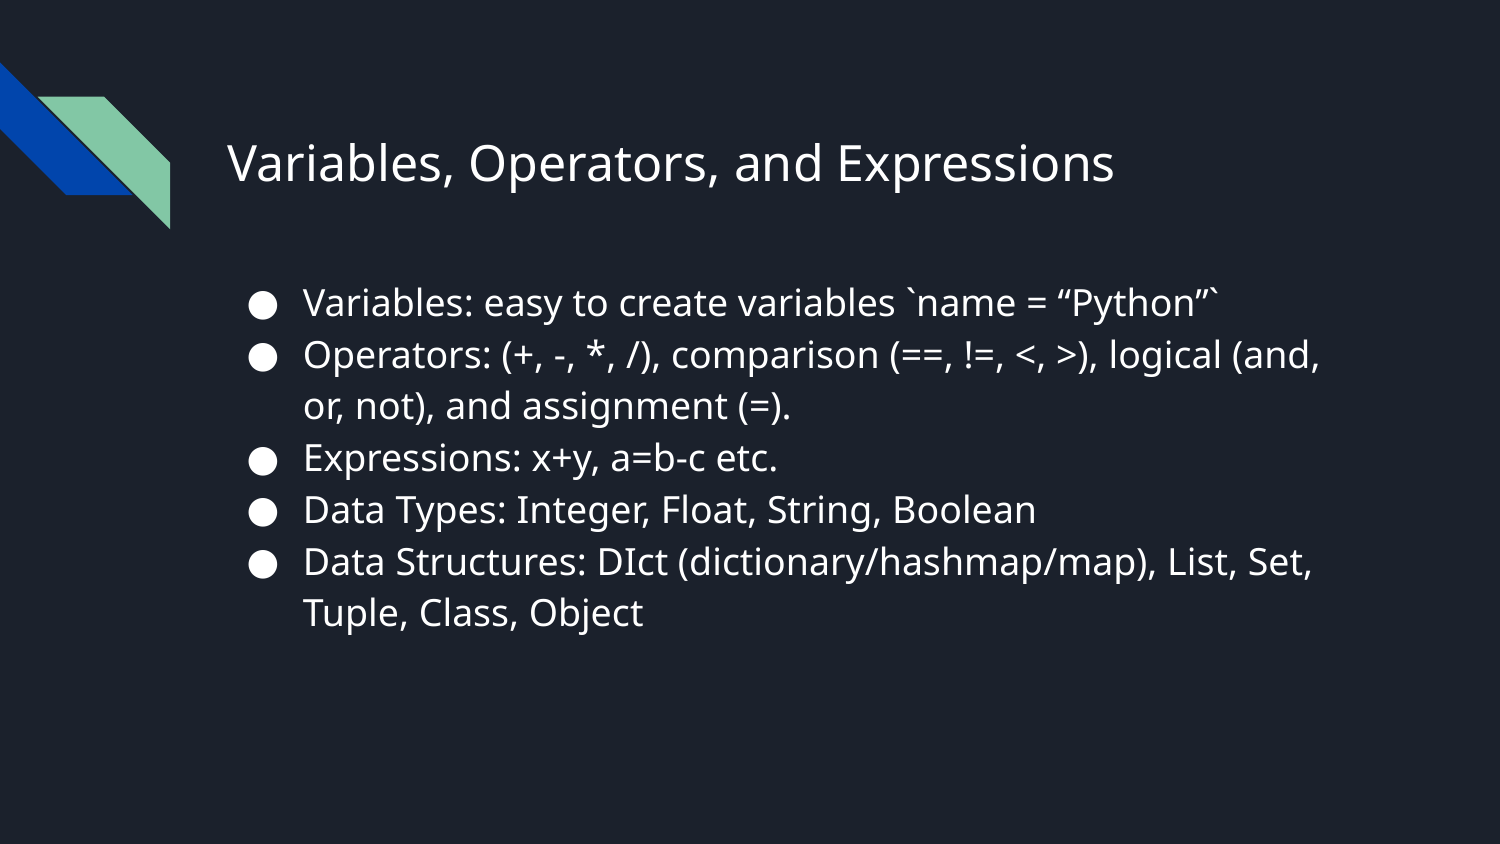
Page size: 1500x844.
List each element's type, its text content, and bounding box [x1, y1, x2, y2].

list Variables: easy to create variables `name = “Python”` Operators: (+, -, *, /), comparison (==, !=, <, >), logical (and, or, not), and assignment (=). Expressions: x+y, a=b-c etc. Data Types: Integer, Float, String, Boolean Data Structures: DIct (dictionary/hashmap/map), List, Set, Tuple, Class, Object [212, 267, 1368, 735]
title Variables, Operators, and Expressions [212, 116, 1368, 267]
